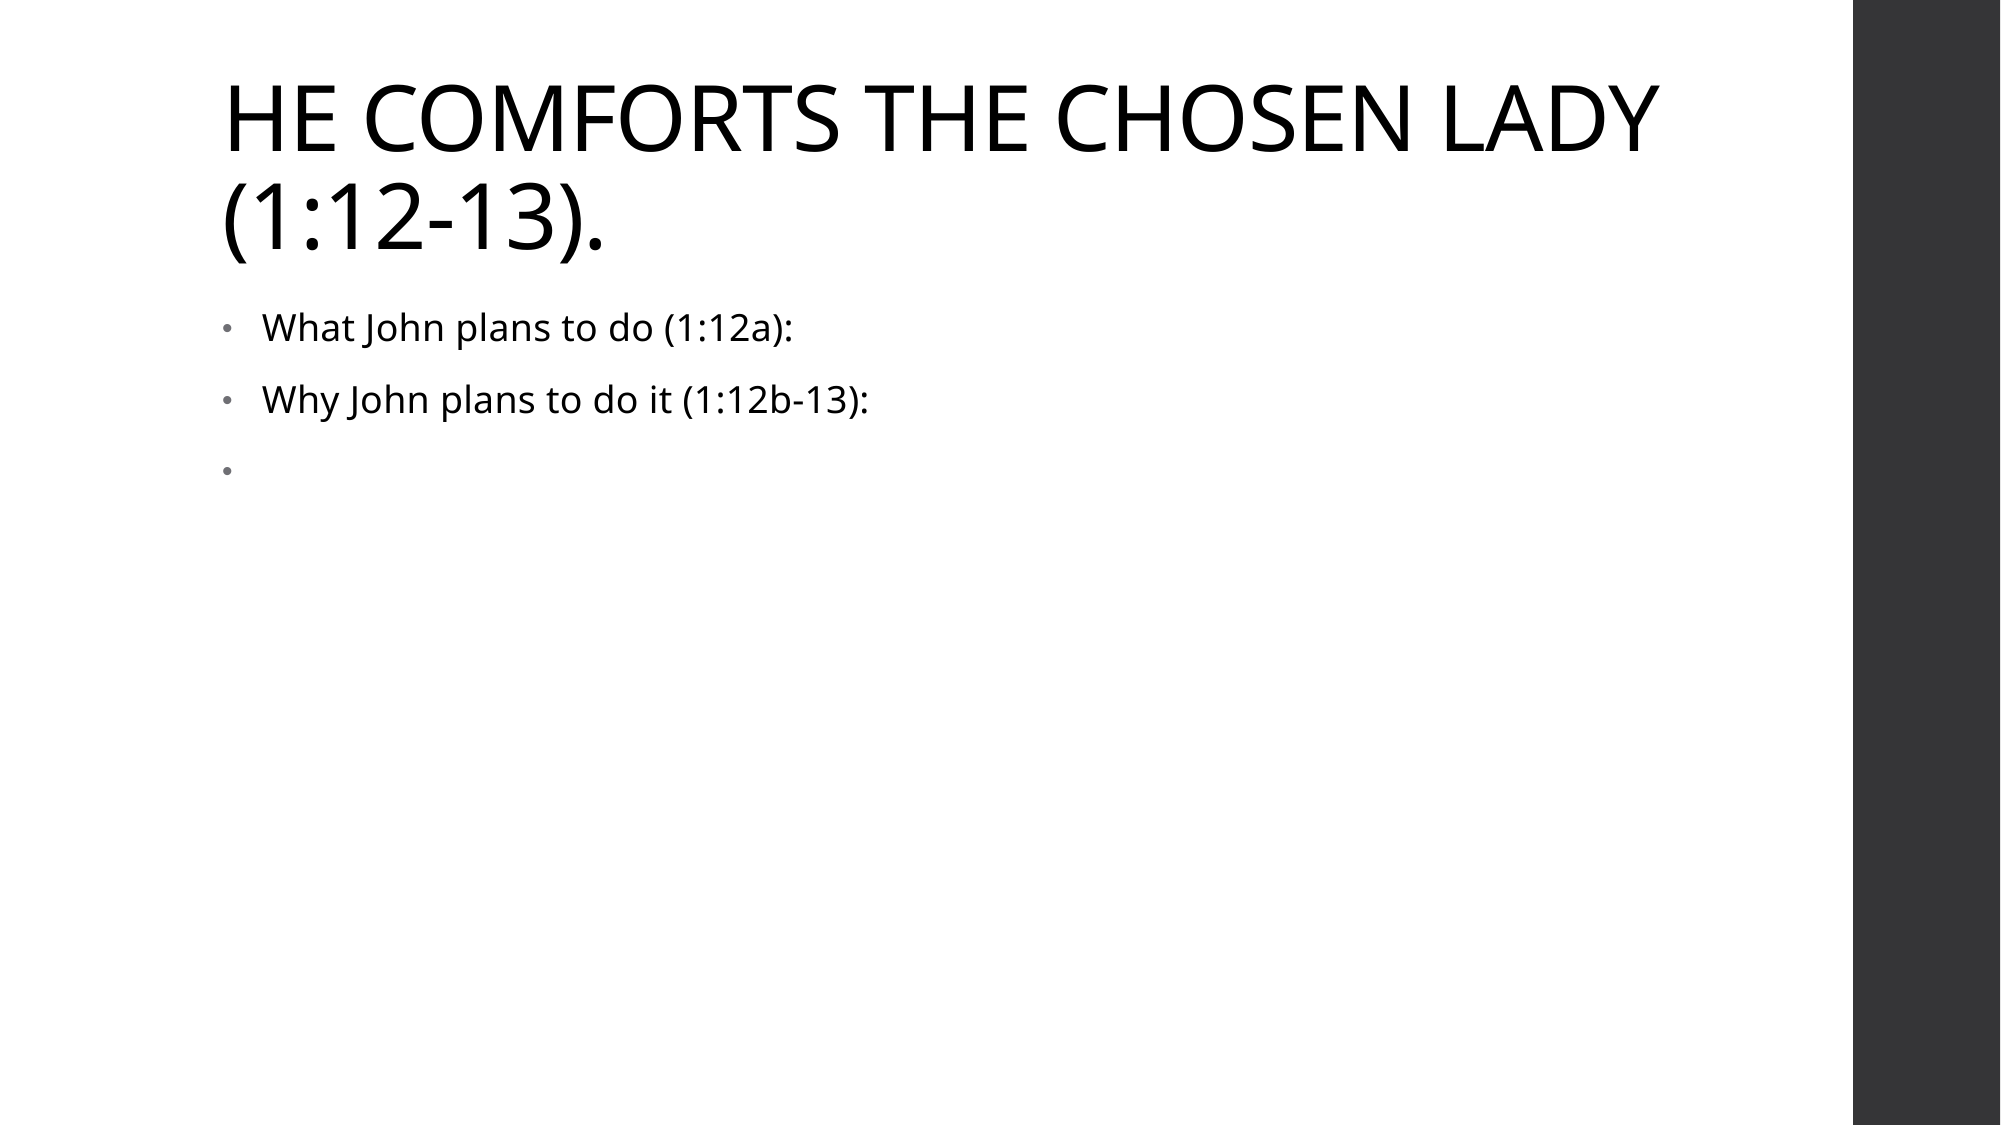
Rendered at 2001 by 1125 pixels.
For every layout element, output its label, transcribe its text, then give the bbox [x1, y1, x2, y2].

title HE COMFORTS THE CHOSEN LADY (1:12-13). [206, 60, 1797, 278]
list What John plans to do (1:12a): Why John plans to do it (1:12b-13): [206, 299, 1617, 1014]
